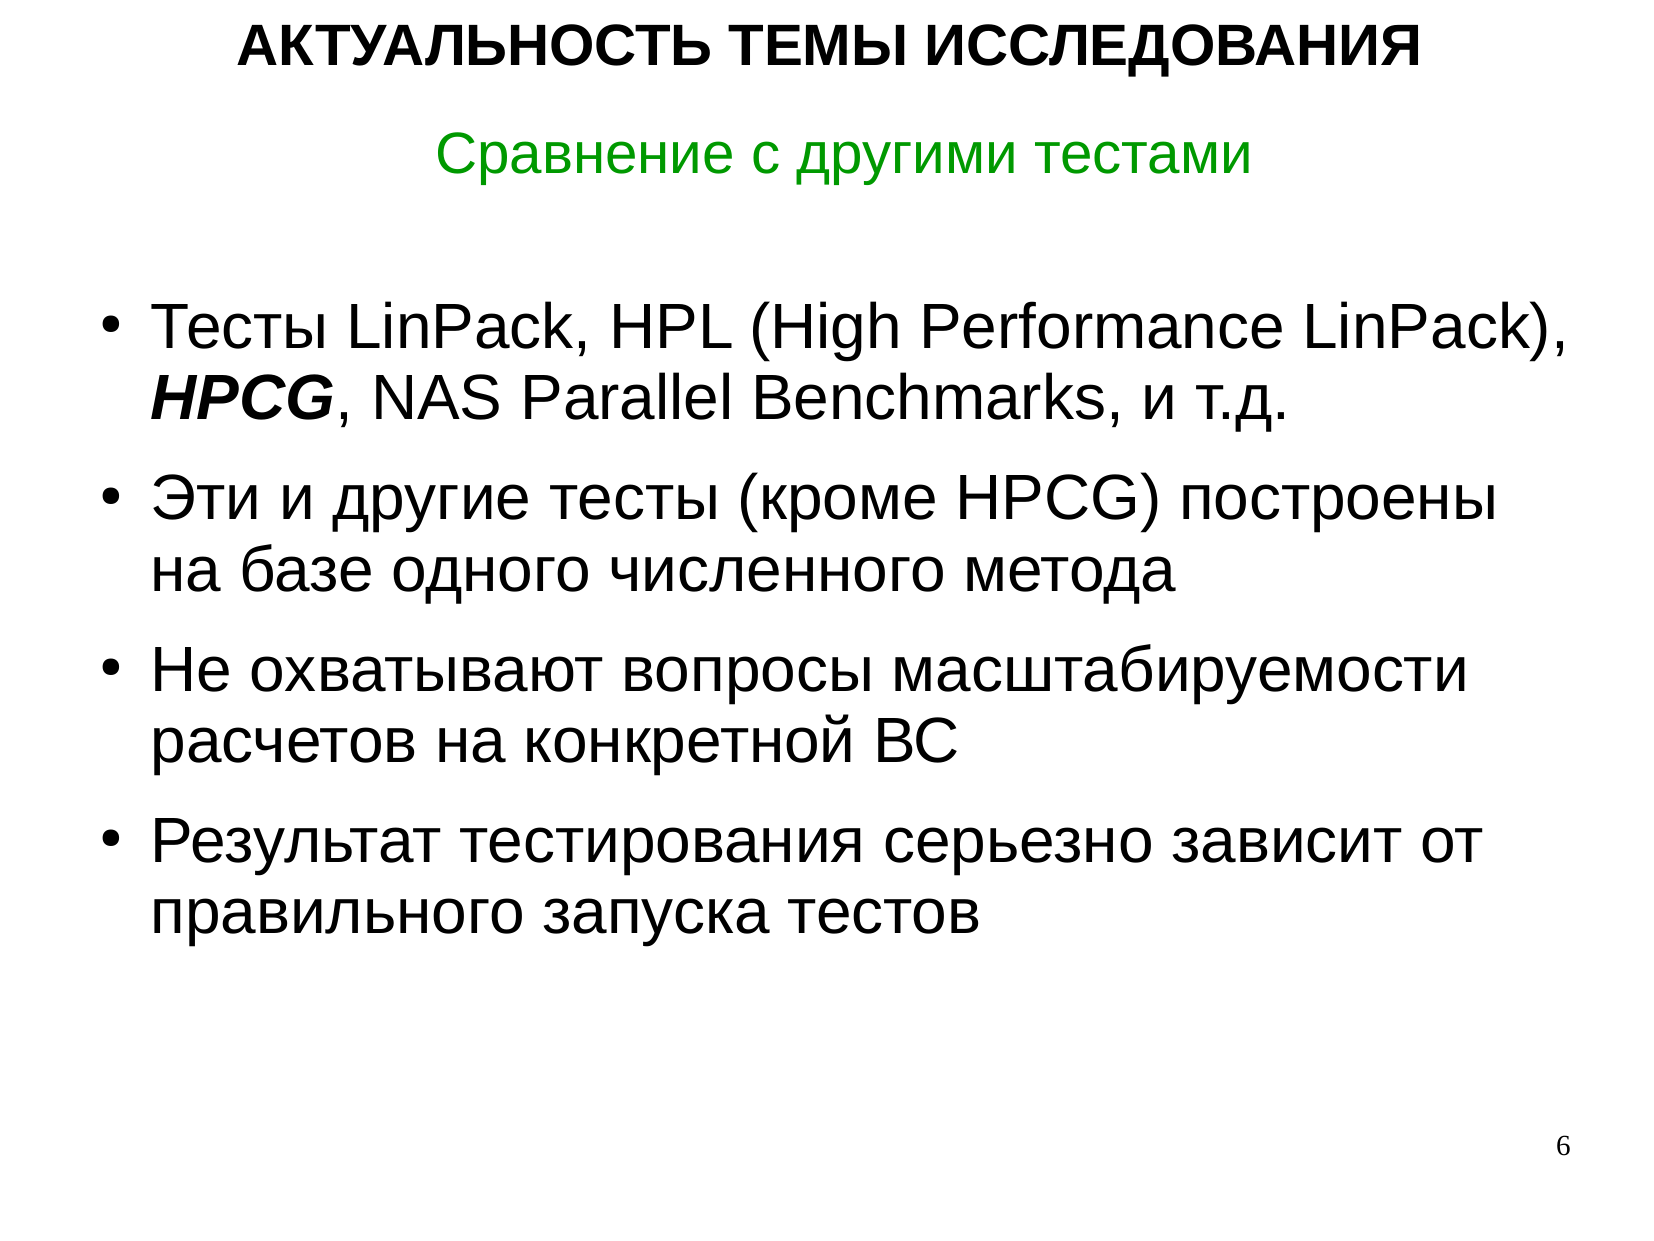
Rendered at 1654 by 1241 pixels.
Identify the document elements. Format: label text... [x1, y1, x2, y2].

title Сравнение с другими тестами [82, 148, 1571, 257]
list Тесты LinPack, HPL (High Performance LinPack), HPCG, NAS Parallel Benchmarks, и т.д. Эти и другие тесты (кроме HPCG) построены на базе одного численного метода Не охватывают вопросы масштабируемости расчетов на конкретной ВС Результат тестирования серьезно зависит от правильного запуска тестов [82, 290, 1571, 1010]
text_box АКТУАЛЬНОСТЬ ТЕМЫ ИССЛЕДОВАНИЯ [0, 0, 1654, 148]
